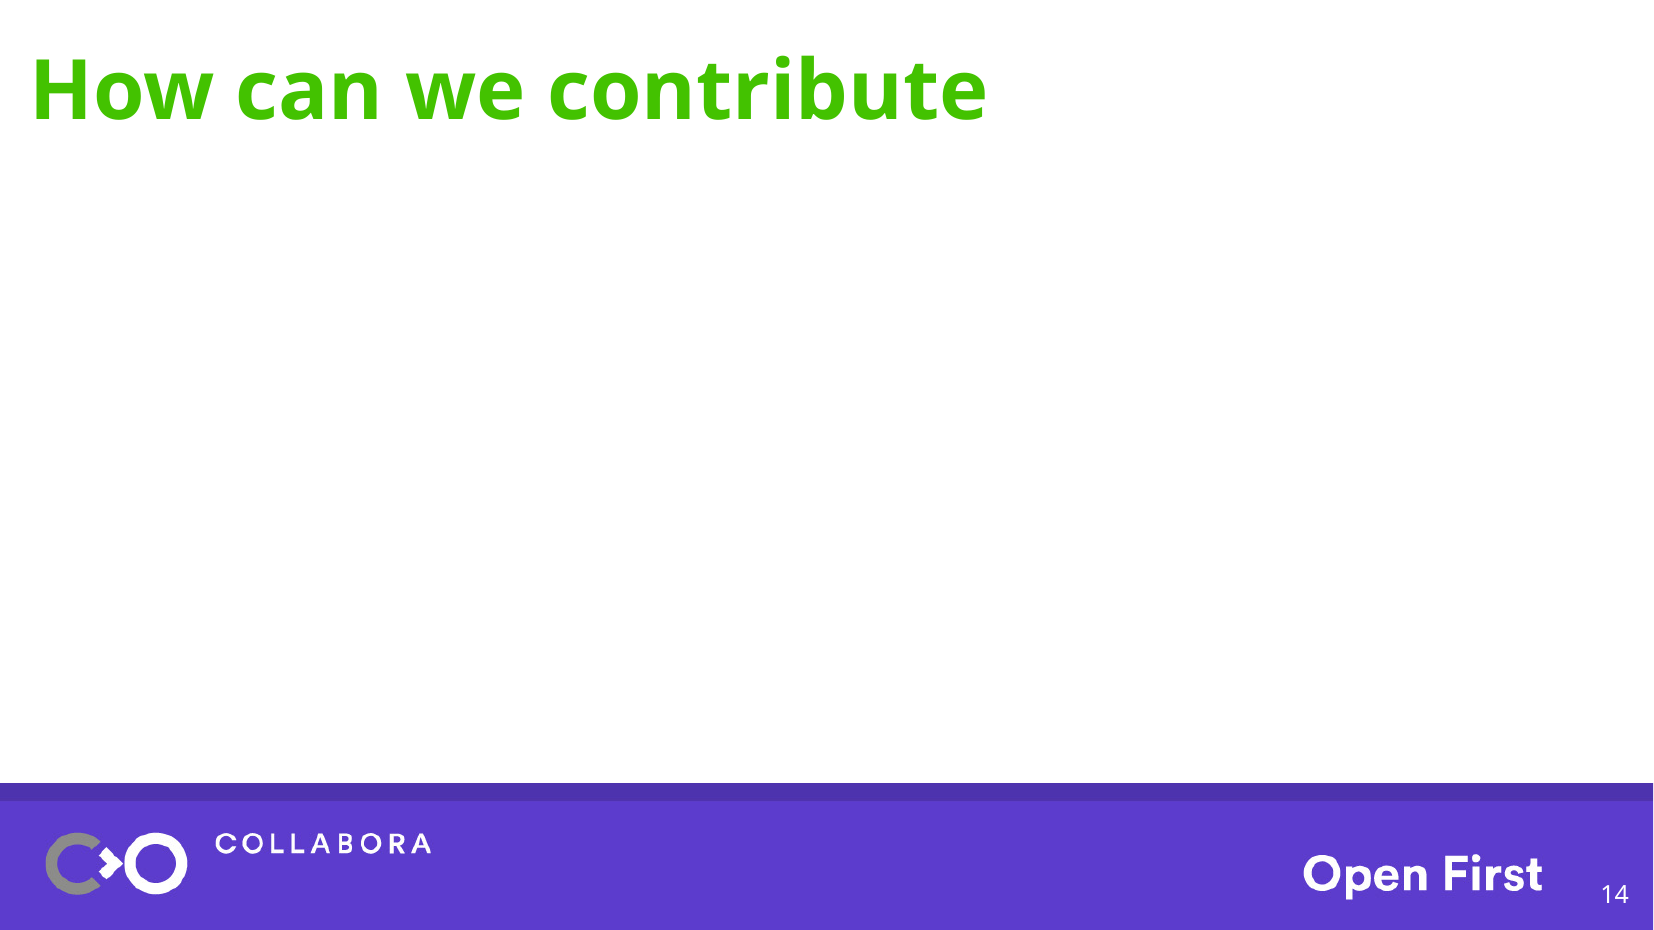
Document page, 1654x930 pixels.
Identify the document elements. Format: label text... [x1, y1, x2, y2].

title How can we contribute [29, 28, 1602, 147]
picture [0, 0, 1654, 930]
